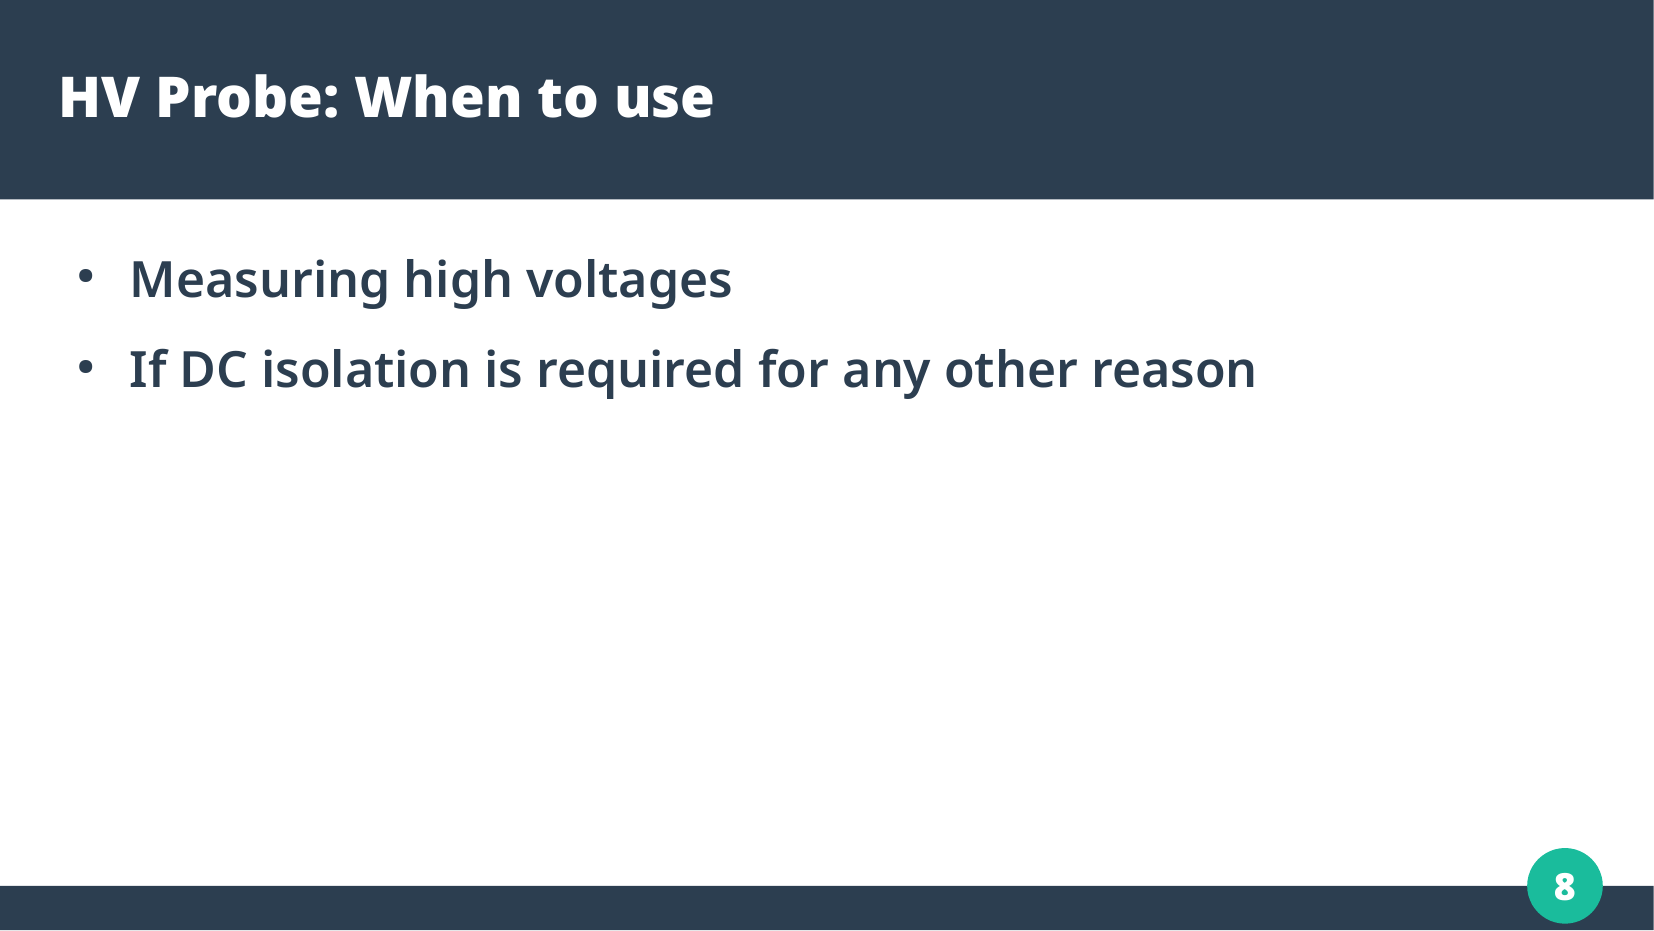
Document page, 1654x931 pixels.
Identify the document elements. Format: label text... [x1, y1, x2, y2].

list Measuring high voltages If DC isolation is required for any other reason [59, 243, 1595, 864]
title HV Probe: When to use [59, 37, 1595, 155]
